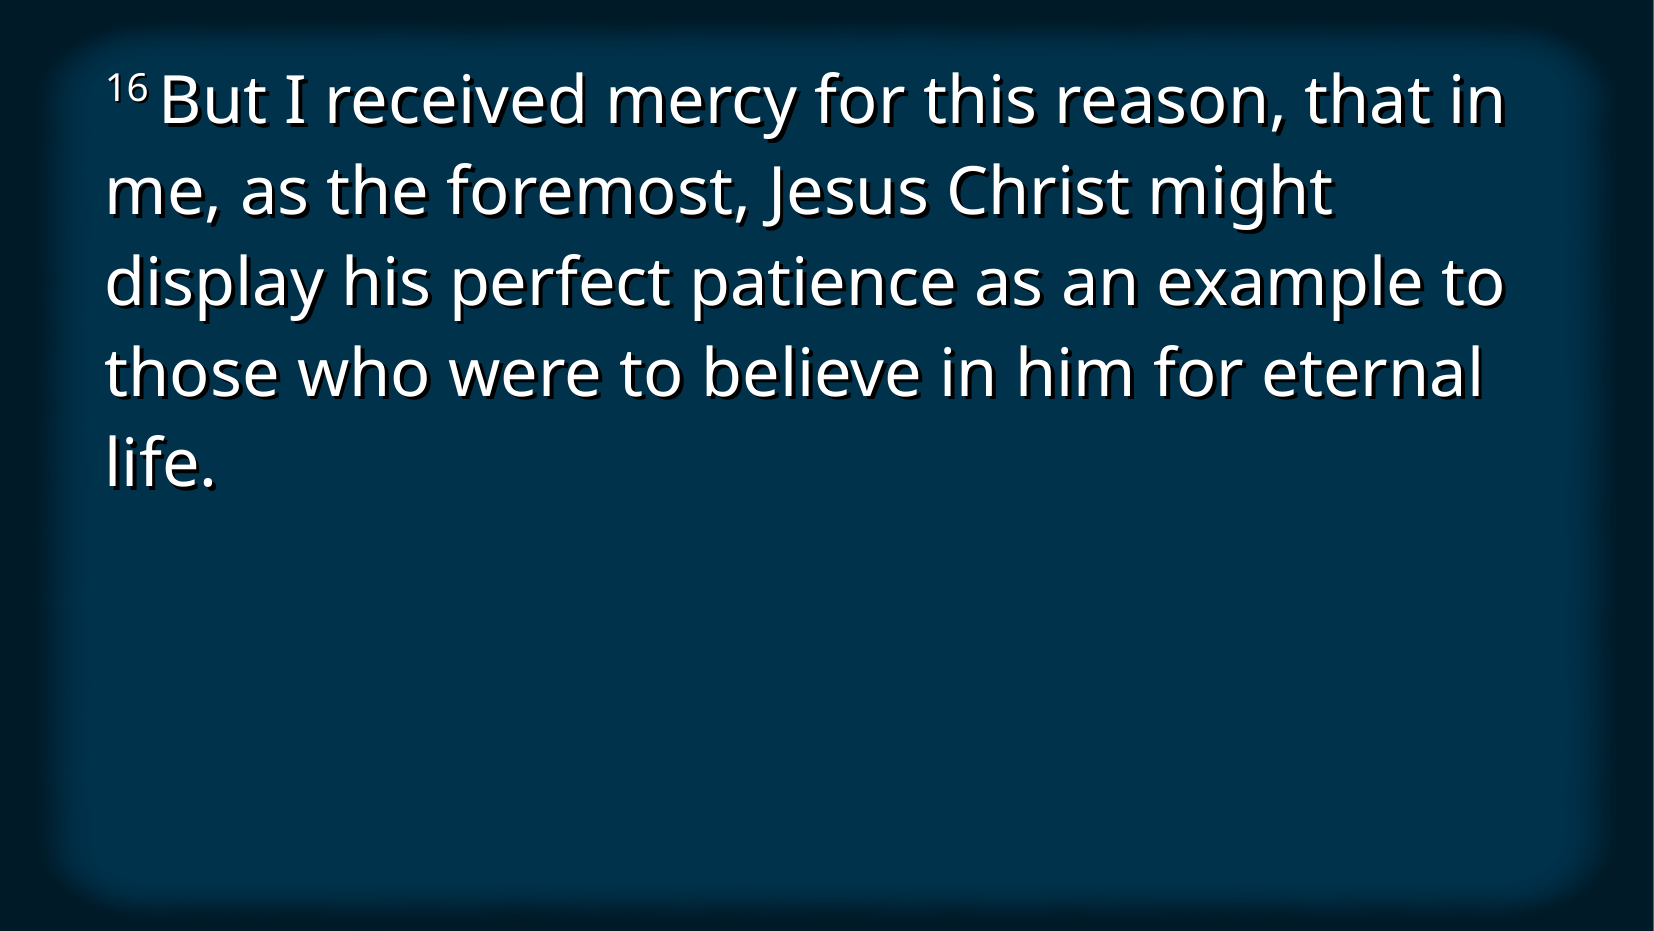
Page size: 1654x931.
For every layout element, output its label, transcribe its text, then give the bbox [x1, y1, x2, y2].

picture [0, 0, 1654, 931]
text_box 16 But I received mercy for this reason, that in me, as the foremost, Jesus Christ might display his perfect patience as an example to those who were to believe in him for eternal life. [90, 45, 1561, 415]
